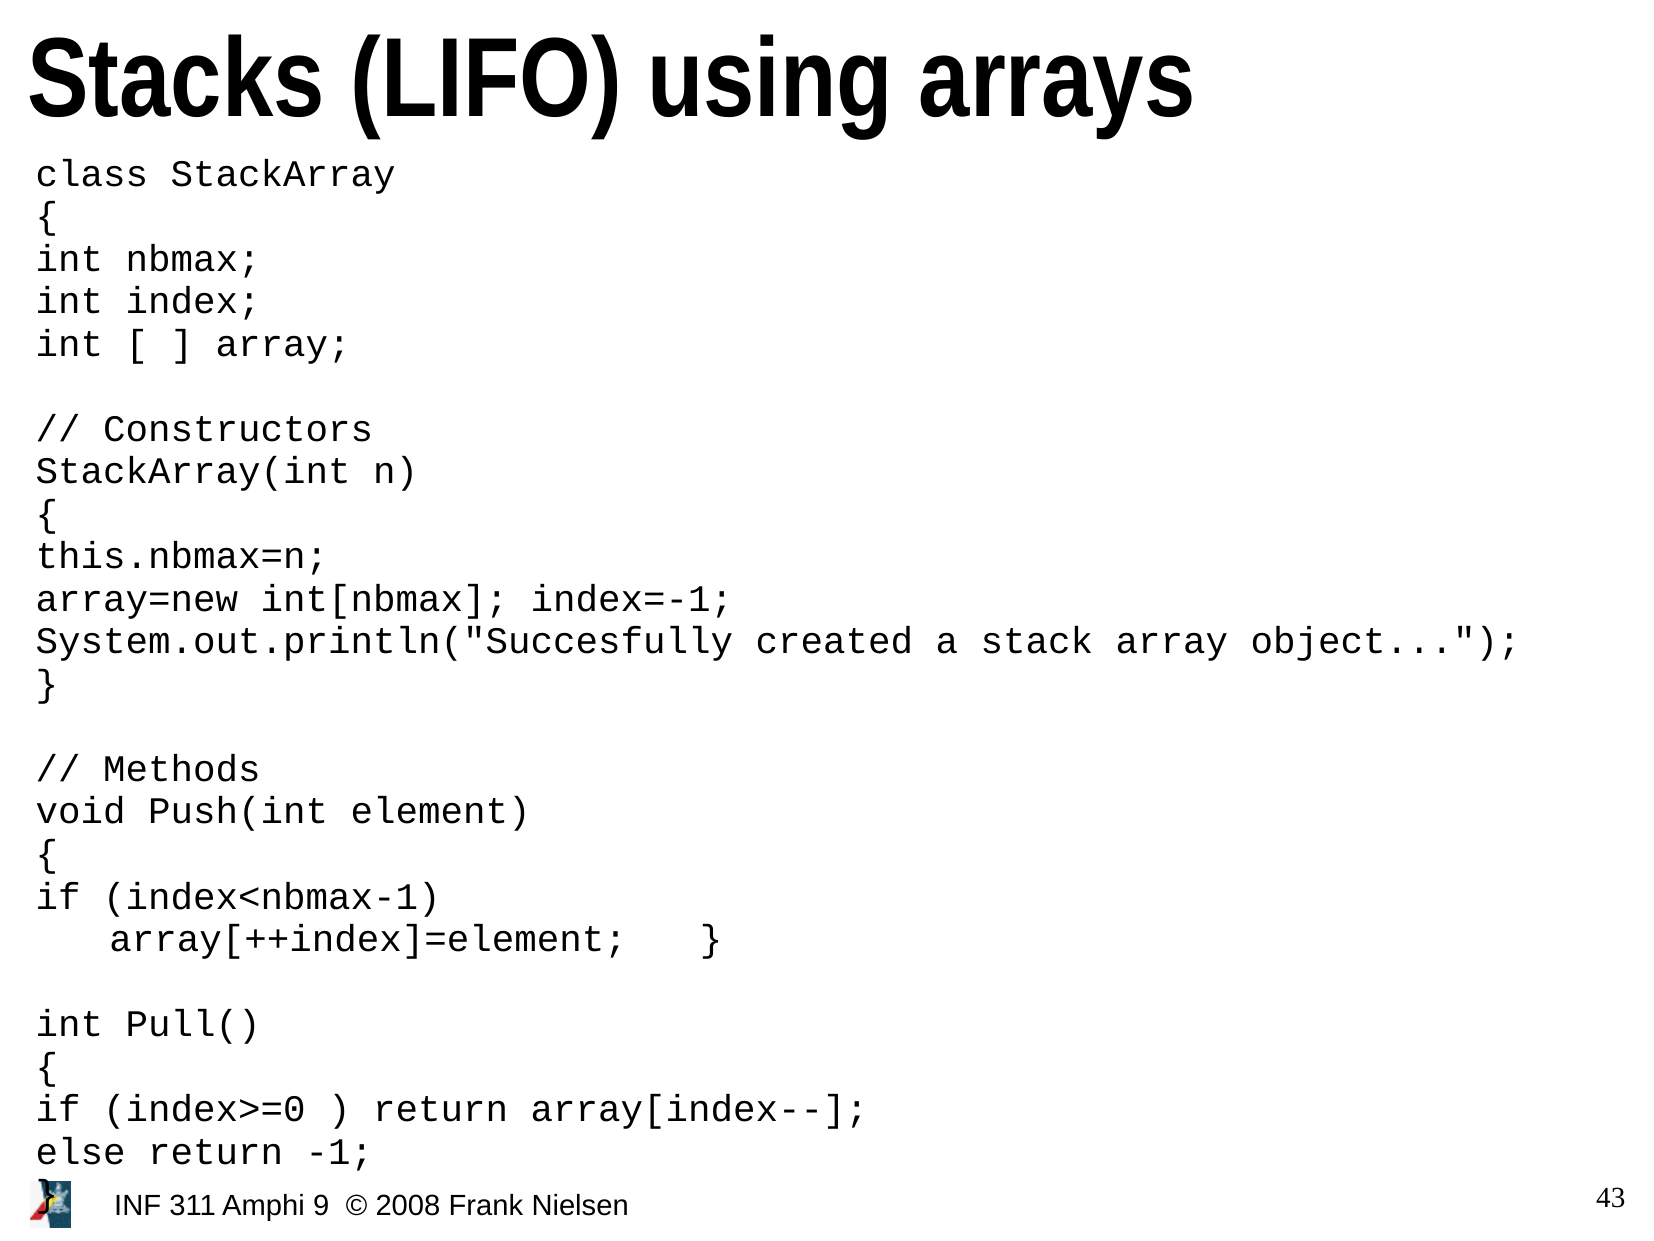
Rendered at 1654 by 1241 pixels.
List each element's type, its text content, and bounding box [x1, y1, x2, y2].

text_box Stacks (LIFO) using arrays [12, 4, 1211, 148]
text_box class StackArray { int nbmax; int index; int [ ] array; // Constructors StackArray(int n) { this.nbmax=n; array=new int[nbmax]; index=-1; System.out.println("Succesfully created a stack array object..."); } // Methods void Push(int element) { if (index<nbmax-1) array[++index]=element; } int Pull() { if (index>=0 ) return array[index--]; else return -1; } } [20, 147, 1536, 1238]
